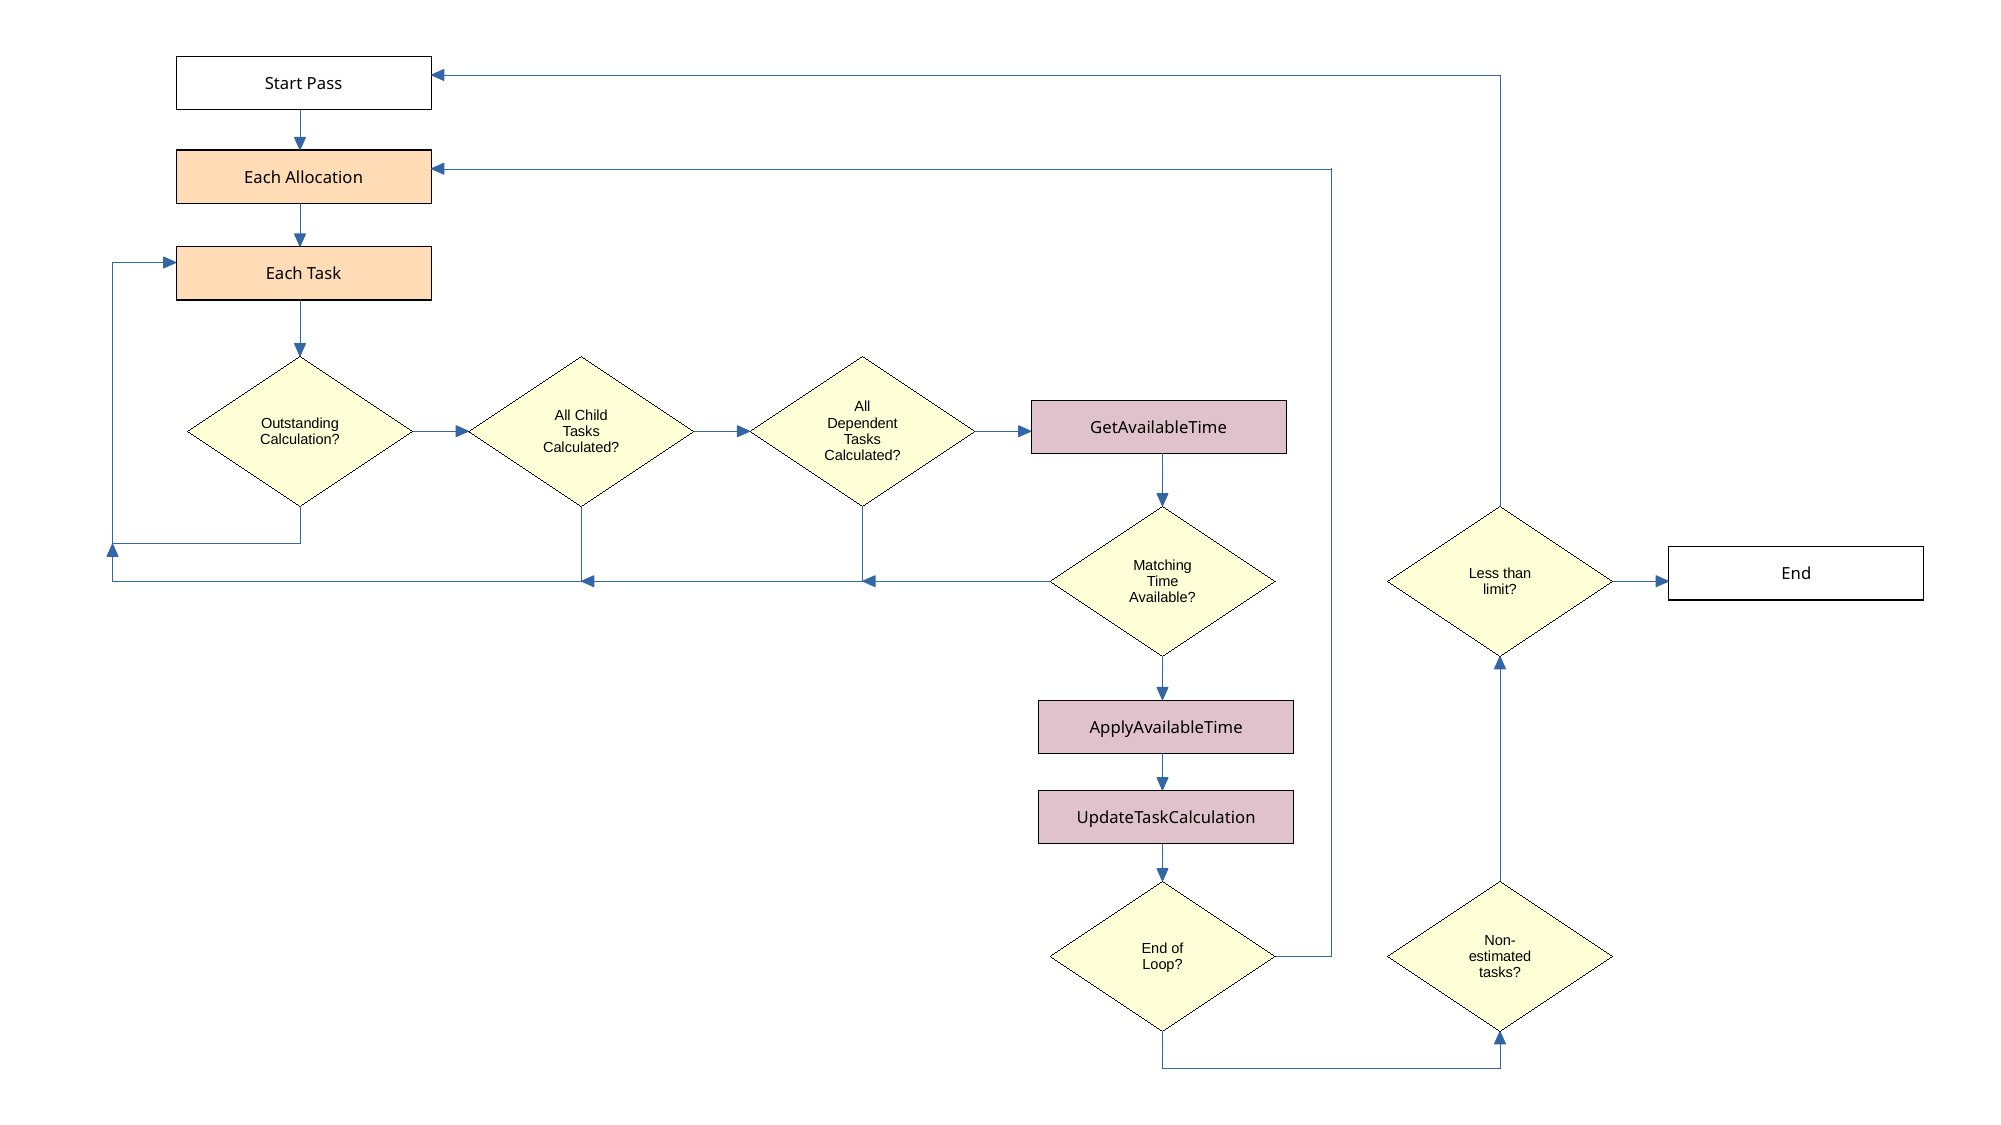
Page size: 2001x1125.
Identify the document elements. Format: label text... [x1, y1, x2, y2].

text_box Each Task [176, 246, 432, 300]
text_box All Dependent Tasks Calculated? [750, 356, 975, 506]
text_box ApplyAvailableTime [1038, 700, 1294, 754]
text_box End of Loop? [1050, 881, 1276, 1031]
text_box Outstanding Calculation? [187, 356, 413, 507]
text_box Non-estimated tasks? [1387, 881, 1613, 1031]
text_box End [1668, 546, 1924, 601]
text_box All Child Tasks Calculated? [469, 356, 694, 507]
text_box UpdateTaskCalculation [1038, 790, 1294, 844]
text_box GetAvailableTime [1031, 400, 1287, 454]
text_box Each Allocation [176, 149, 432, 204]
text_box Start Pass [176, 56, 432, 110]
text_box Matching Time Available? [1050, 506, 1276, 656]
text_box Less than limit? [1387, 506, 1613, 656]
